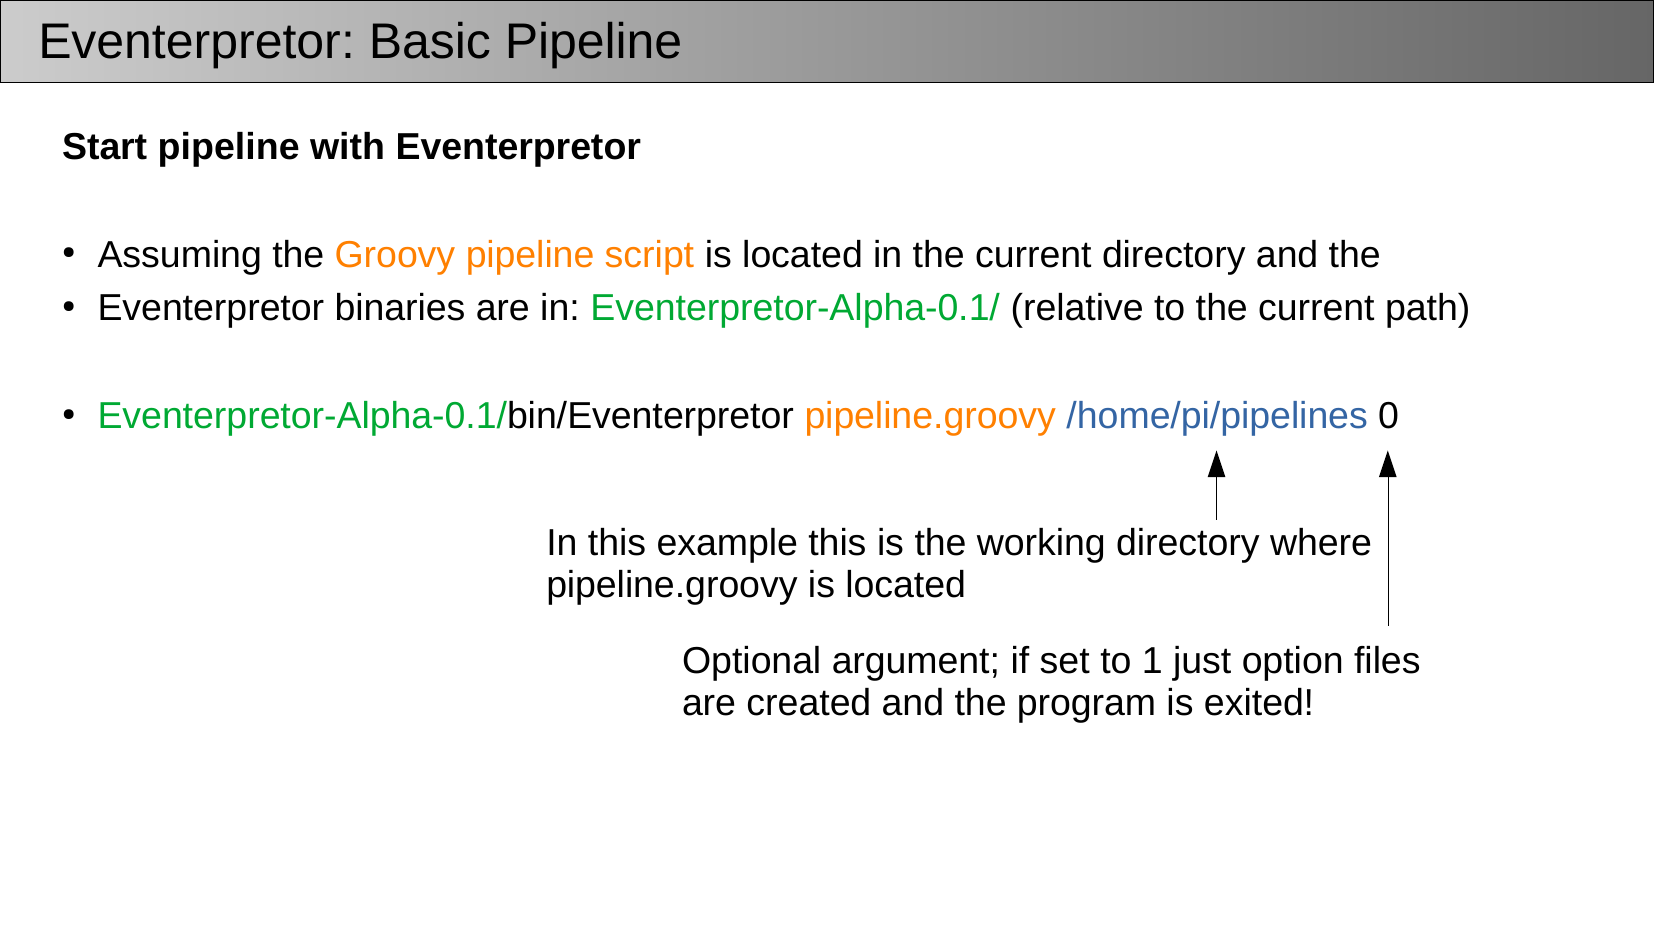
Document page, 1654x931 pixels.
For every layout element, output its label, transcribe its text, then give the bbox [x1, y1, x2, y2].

text_box In this example this is the working directory where pipeline.groovy is located [531, 513, 1394, 655]
text_box Optional argument; if set to 1 just option files are created and the program is exited! [667, 631, 1447, 739]
text_box Start pipeline with Eventerpretor Assuming the Groovy pipeline script is located in the current directory and the Eventerpretor binaries are in: Eventerpretor-Alpha-0.1/ (relative to the current path) Eventerpretor-Alpha-0.1/bin/Eventerpretor pipeline.groovy /home/pi/pipelines 0 [47, 118, 1619, 498]
text_box [0, 0, 1654, 83]
text_box Eventerpretor: Basic Pipeline [23, 5, 1630, 77]
